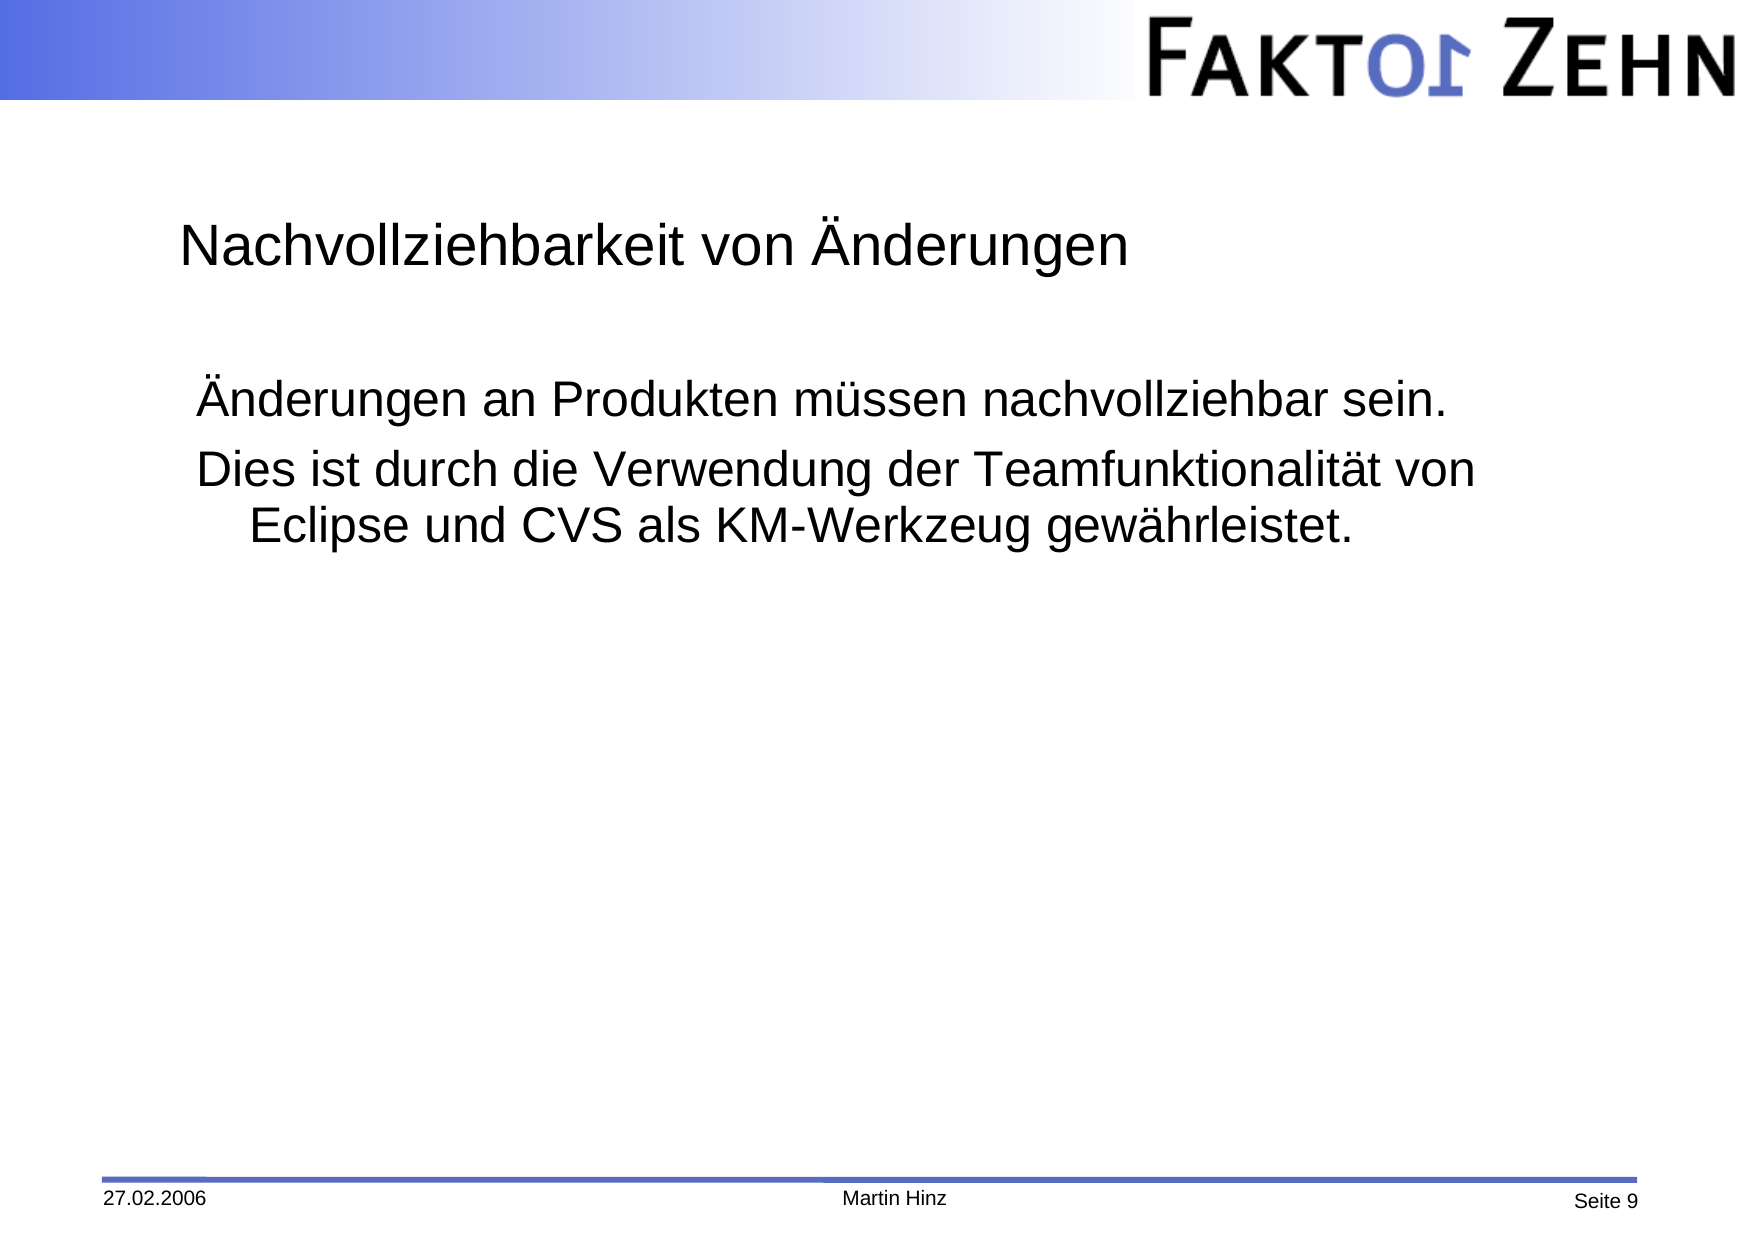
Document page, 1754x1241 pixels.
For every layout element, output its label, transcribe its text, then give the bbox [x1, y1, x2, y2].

title Nachvollziehbarkeit von Änderungen [179, 142, 1576, 349]
picture [1133, 2, 1749, 105]
list Änderungen an Produkten müssen nachvollziehbar sein. Dies ist durch die Verwendung der Teamfunktionalität von Eclipse und CVS als KM-Werkzeug gewährleistet. [179, 371, 1576, 1078]
